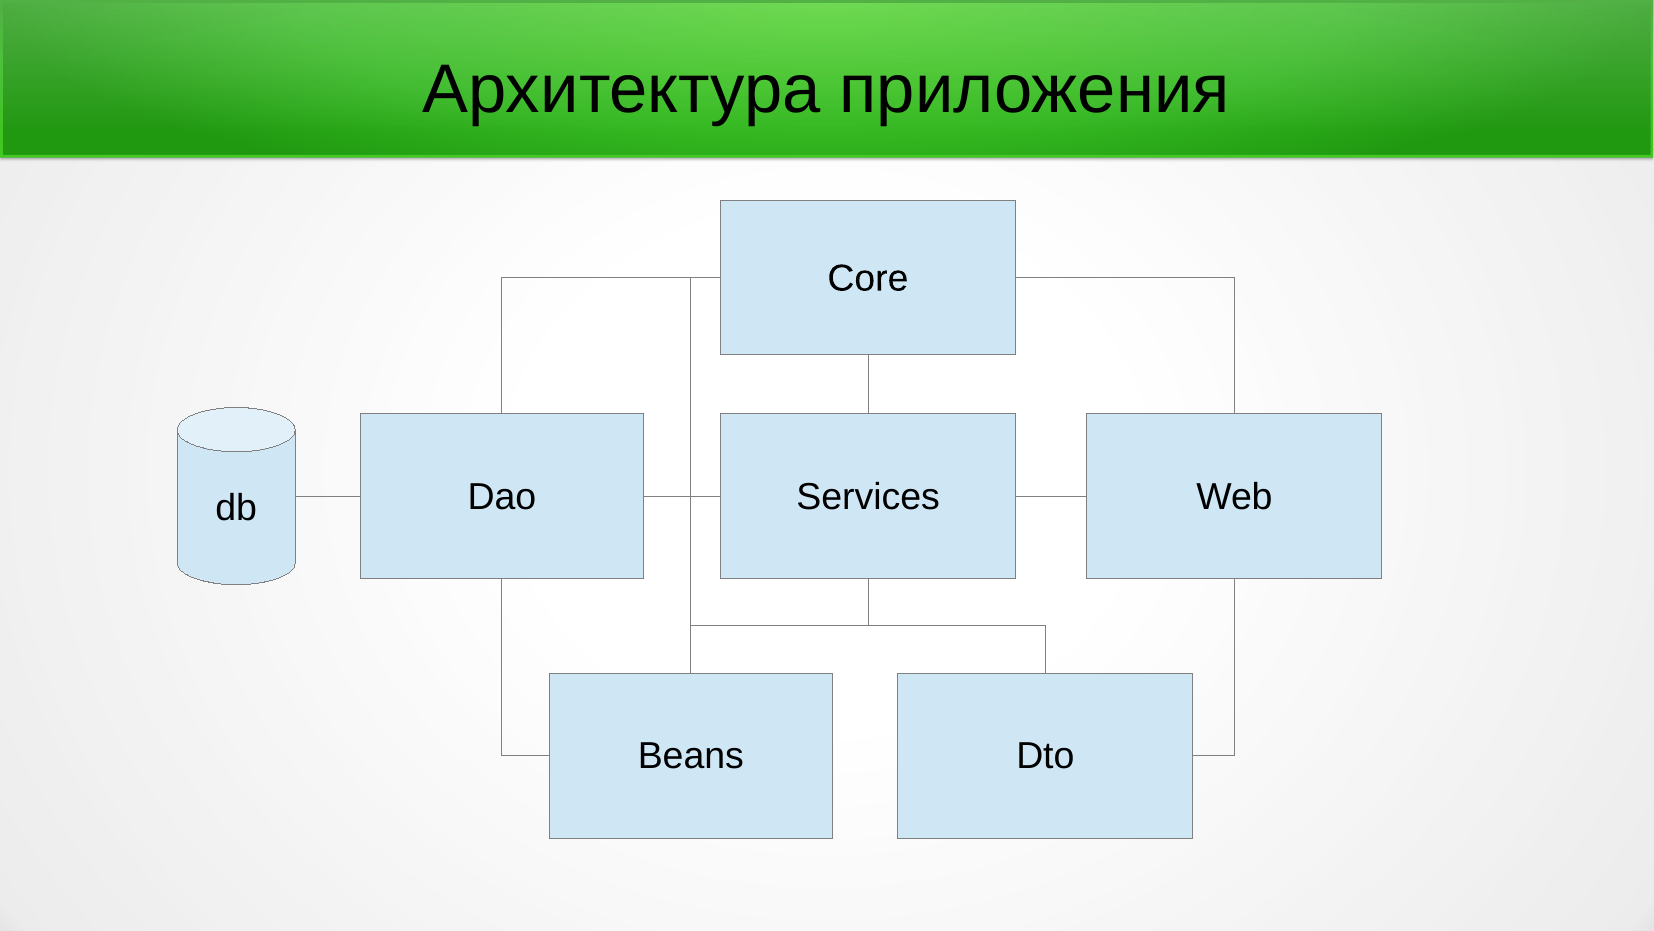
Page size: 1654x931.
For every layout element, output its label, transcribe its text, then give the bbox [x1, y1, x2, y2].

text_box Dao [360, 413, 644, 579]
text_box Beans [549, 673, 833, 839]
text_box Core [720, 200, 1016, 355]
text_box Dto [897, 673, 1193, 839]
text_box db [177, 431, 296, 585]
title Архитектура приложения [82, 35, 1571, 142]
text_box Web [1086, 413, 1382, 579]
text_box Services [720, 413, 1016, 579]
